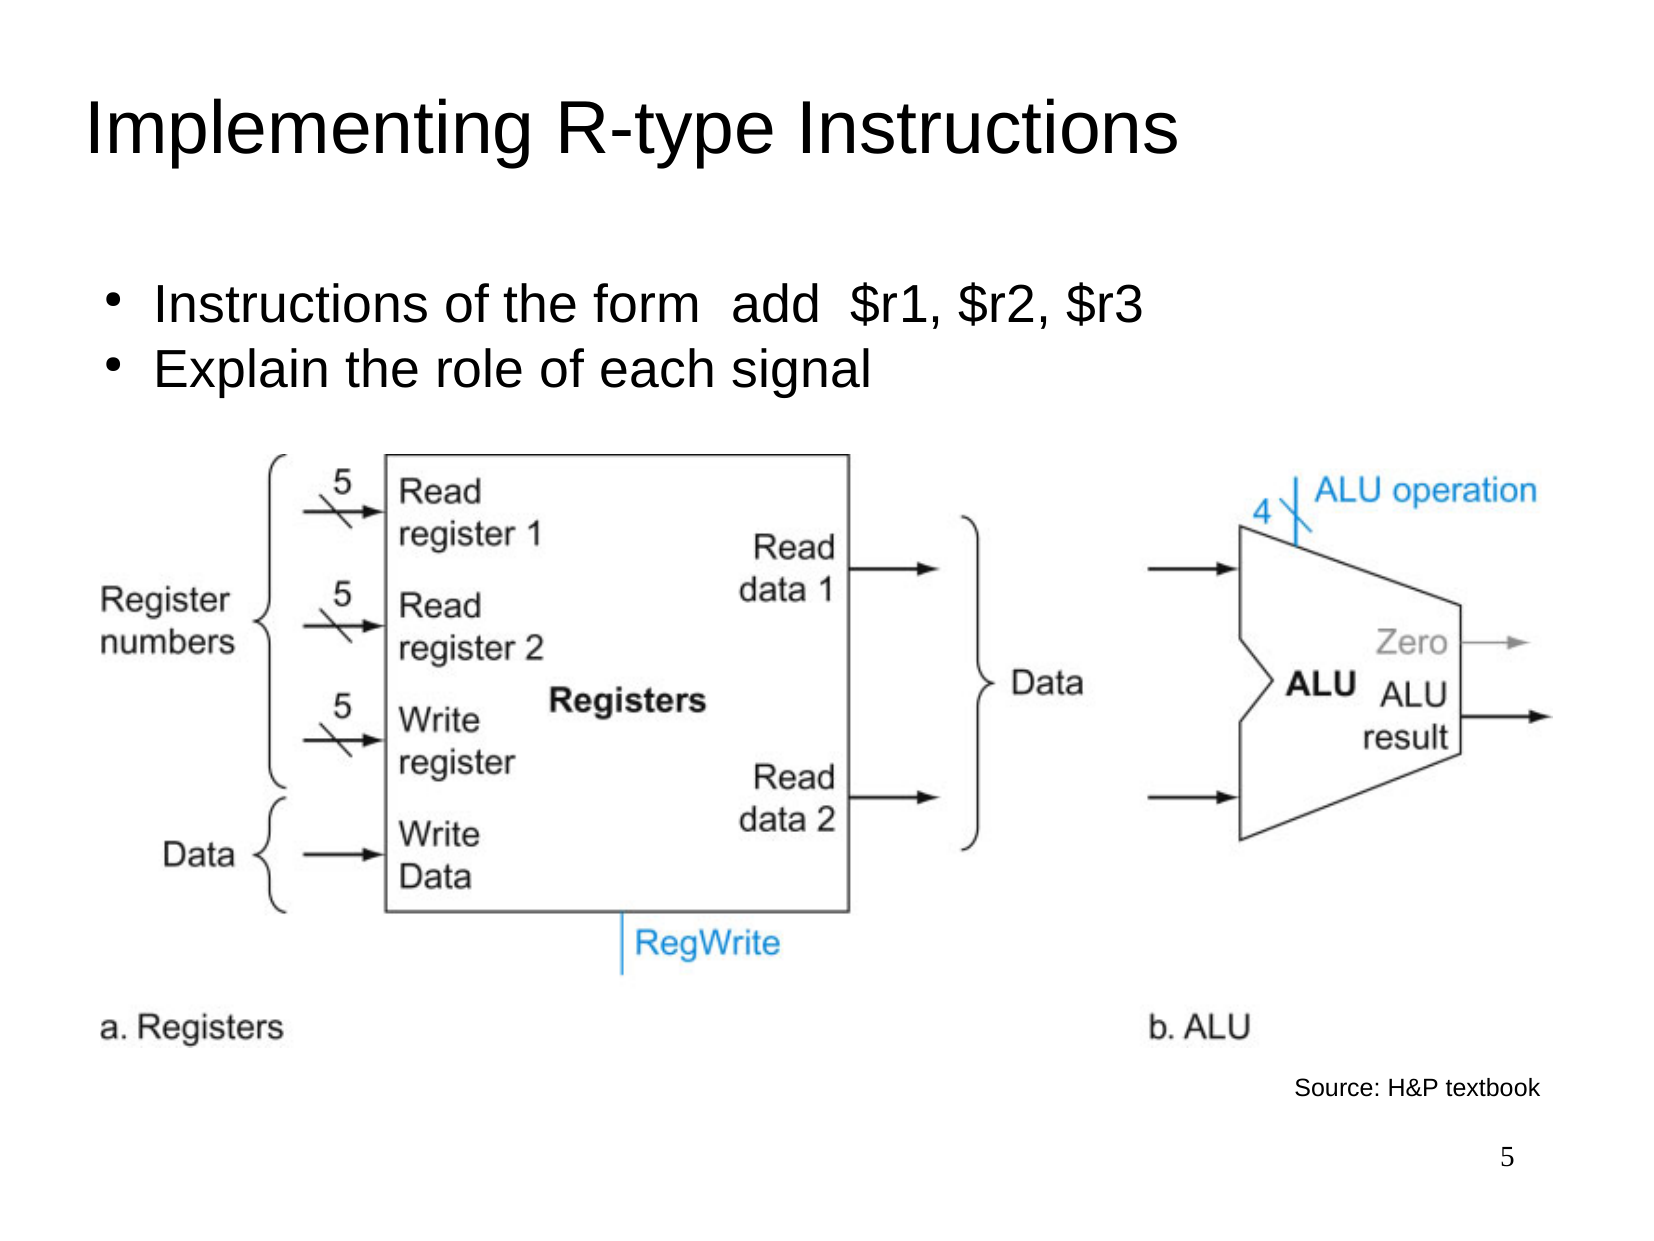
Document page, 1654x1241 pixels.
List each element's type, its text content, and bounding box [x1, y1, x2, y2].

text_box Instructions of the form add $r1, $r2, $r3 Explain the role of each signal [89, 261, 1351, 407]
text_box Implementing R-type Instructions [69, 71, 1196, 177]
text_box <number> [1184, 1129, 1530, 1213]
picture [100, 454, 1553, 1048]
text_box Source: H&P textbook [1279, 1063, 1556, 1109]
